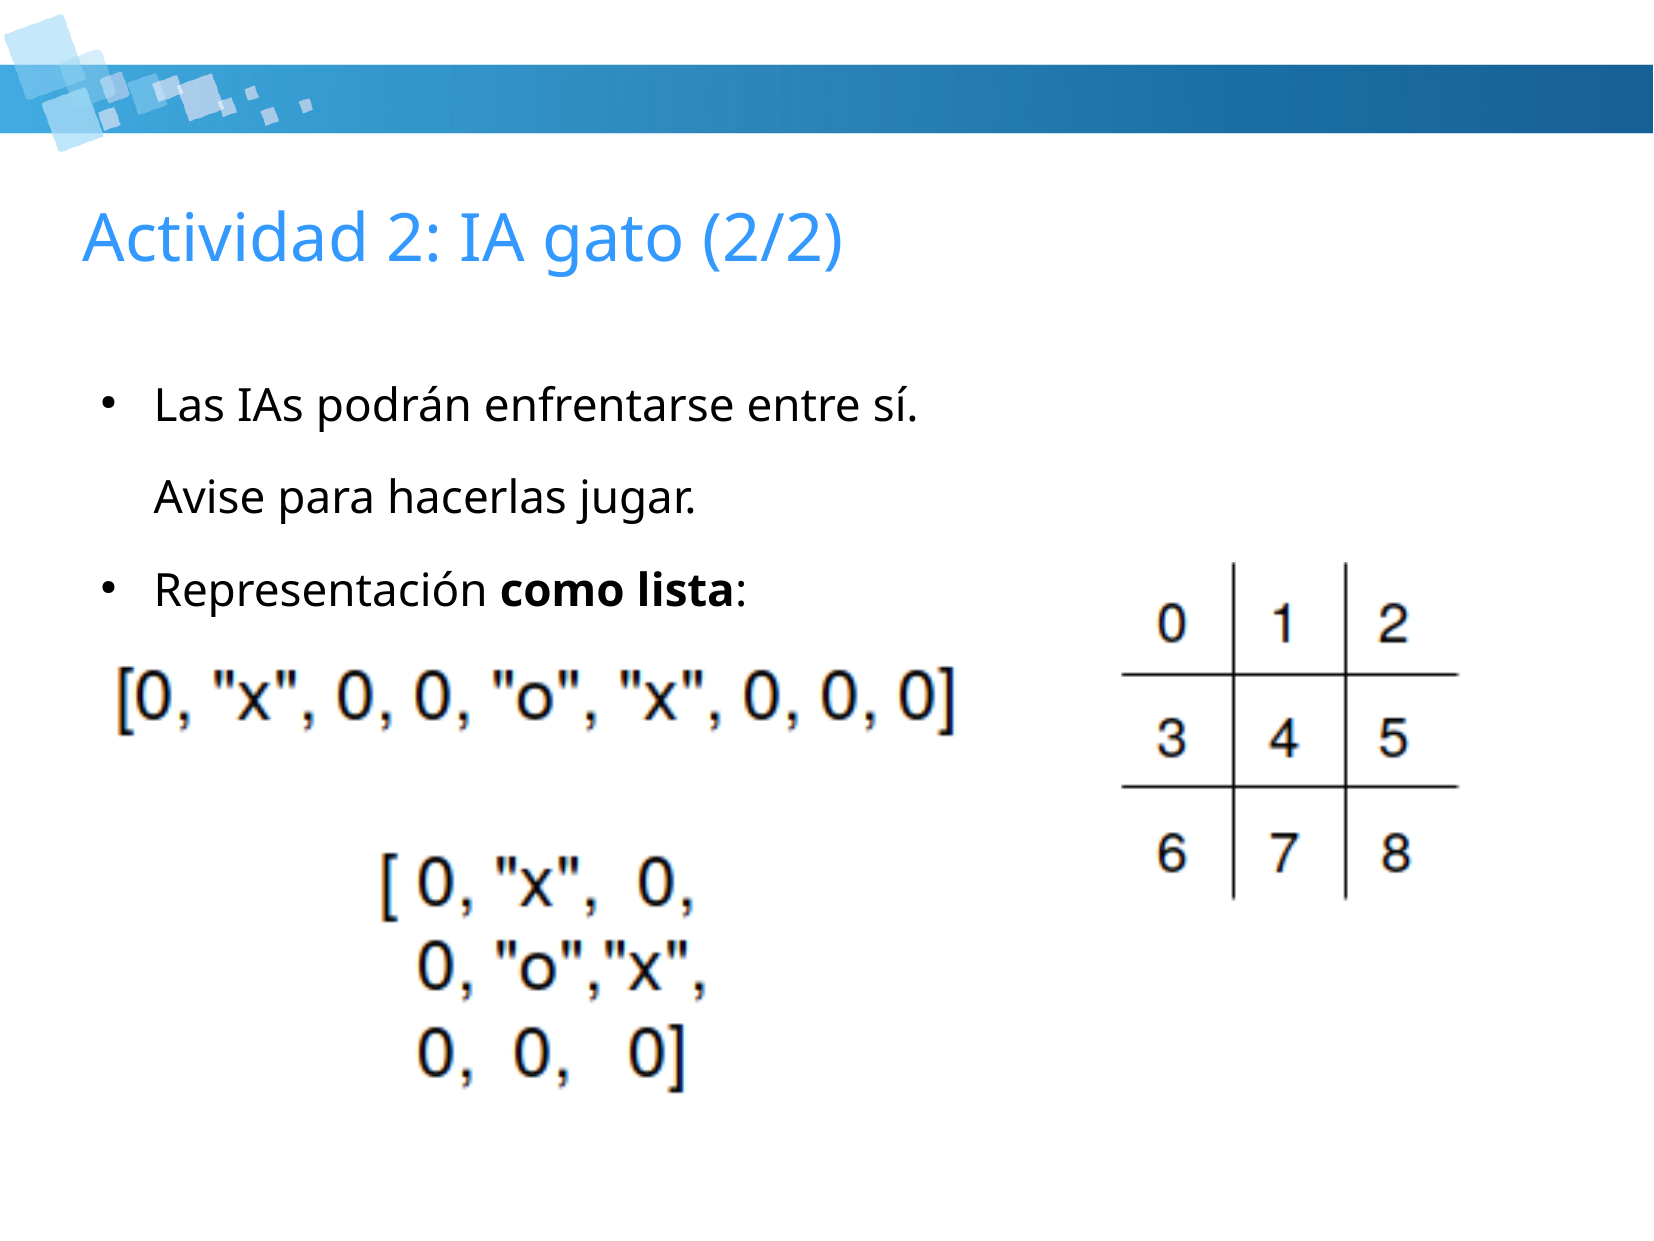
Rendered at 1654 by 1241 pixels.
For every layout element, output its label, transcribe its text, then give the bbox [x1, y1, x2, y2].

list Las IAs podrán enfrentarse entre sí. Avise para hacerlas jugar. Representación como lista: [82, 372, 1571, 1093]
picture [0, 0, 1653, 1238]
title Actividad 2: IA gato (2/2) [82, 132, 1571, 340]
